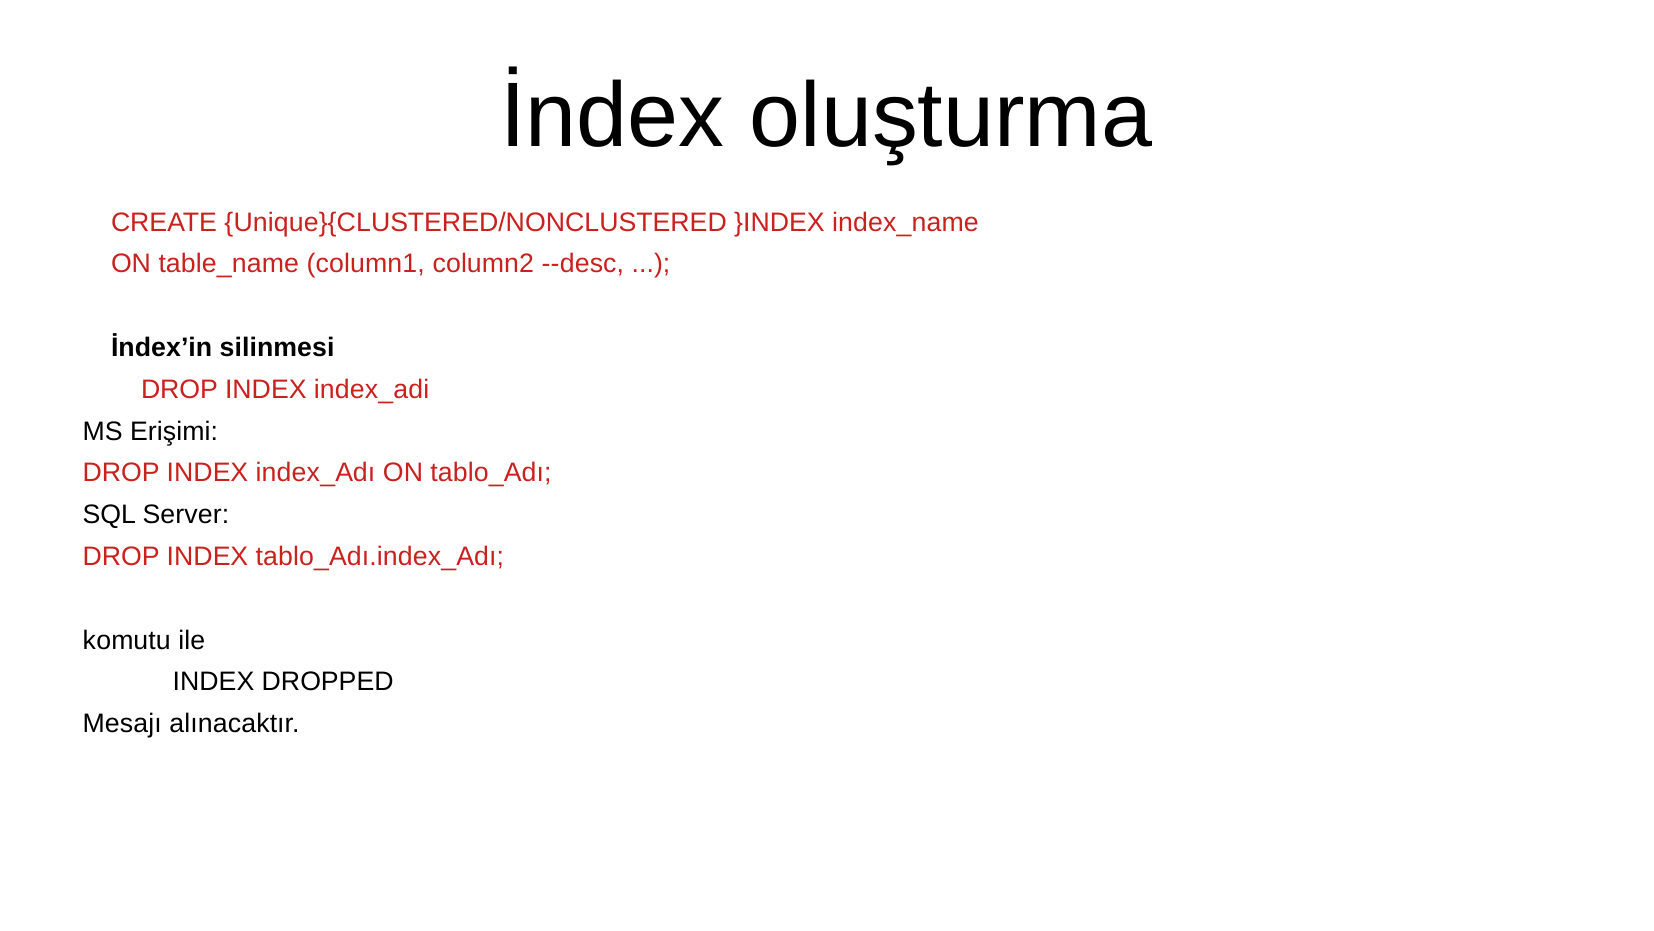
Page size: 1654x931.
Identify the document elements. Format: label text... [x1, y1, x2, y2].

list CREATE {Unique}{CLUSTERED/NONCLUSTERED }INDEX index_name ON table_name (column1, column2 --desc, ...); İndex’in silinmesi DROP INDEX index_adi MS Erişimi: DROP INDEX index_Adı ON tablo_Adı; SQL Server: DROP INDEX tablo_Adı.index_Adı; komutu ile INDEX DROPPED Mesajı alınacaktır. [82, 206, 1571, 747]
title İndex oluşturma [82, 37, 1571, 193]
